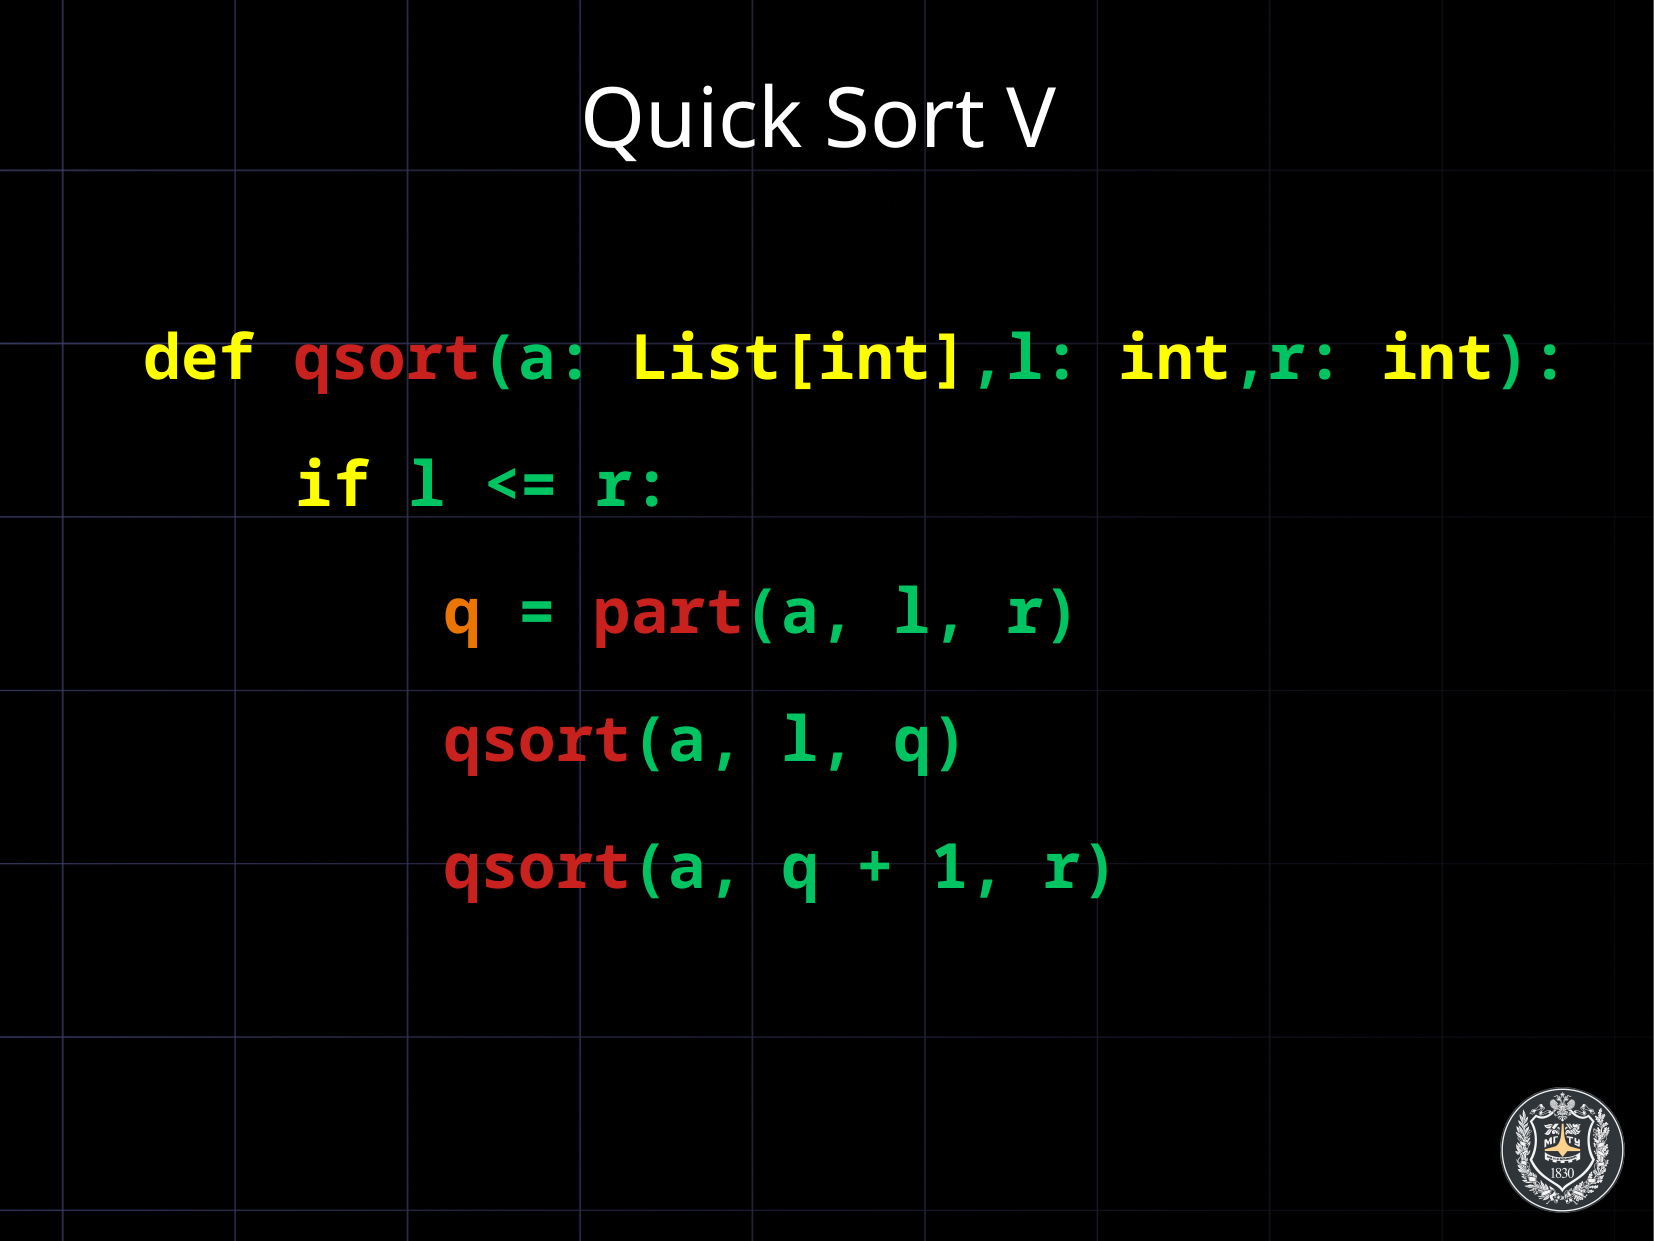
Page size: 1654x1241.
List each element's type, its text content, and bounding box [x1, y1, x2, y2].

text_box def qsort(a: List[int],l: int,r: int): if l <= r: q = part(a, l, r) qsort(a, l, q) qsort(a, q + 1, r) [58, 262, 1596, 783]
title Quick Sort V [75, 37, 1564, 193]
picture [0, 0, 1654, 1241]
